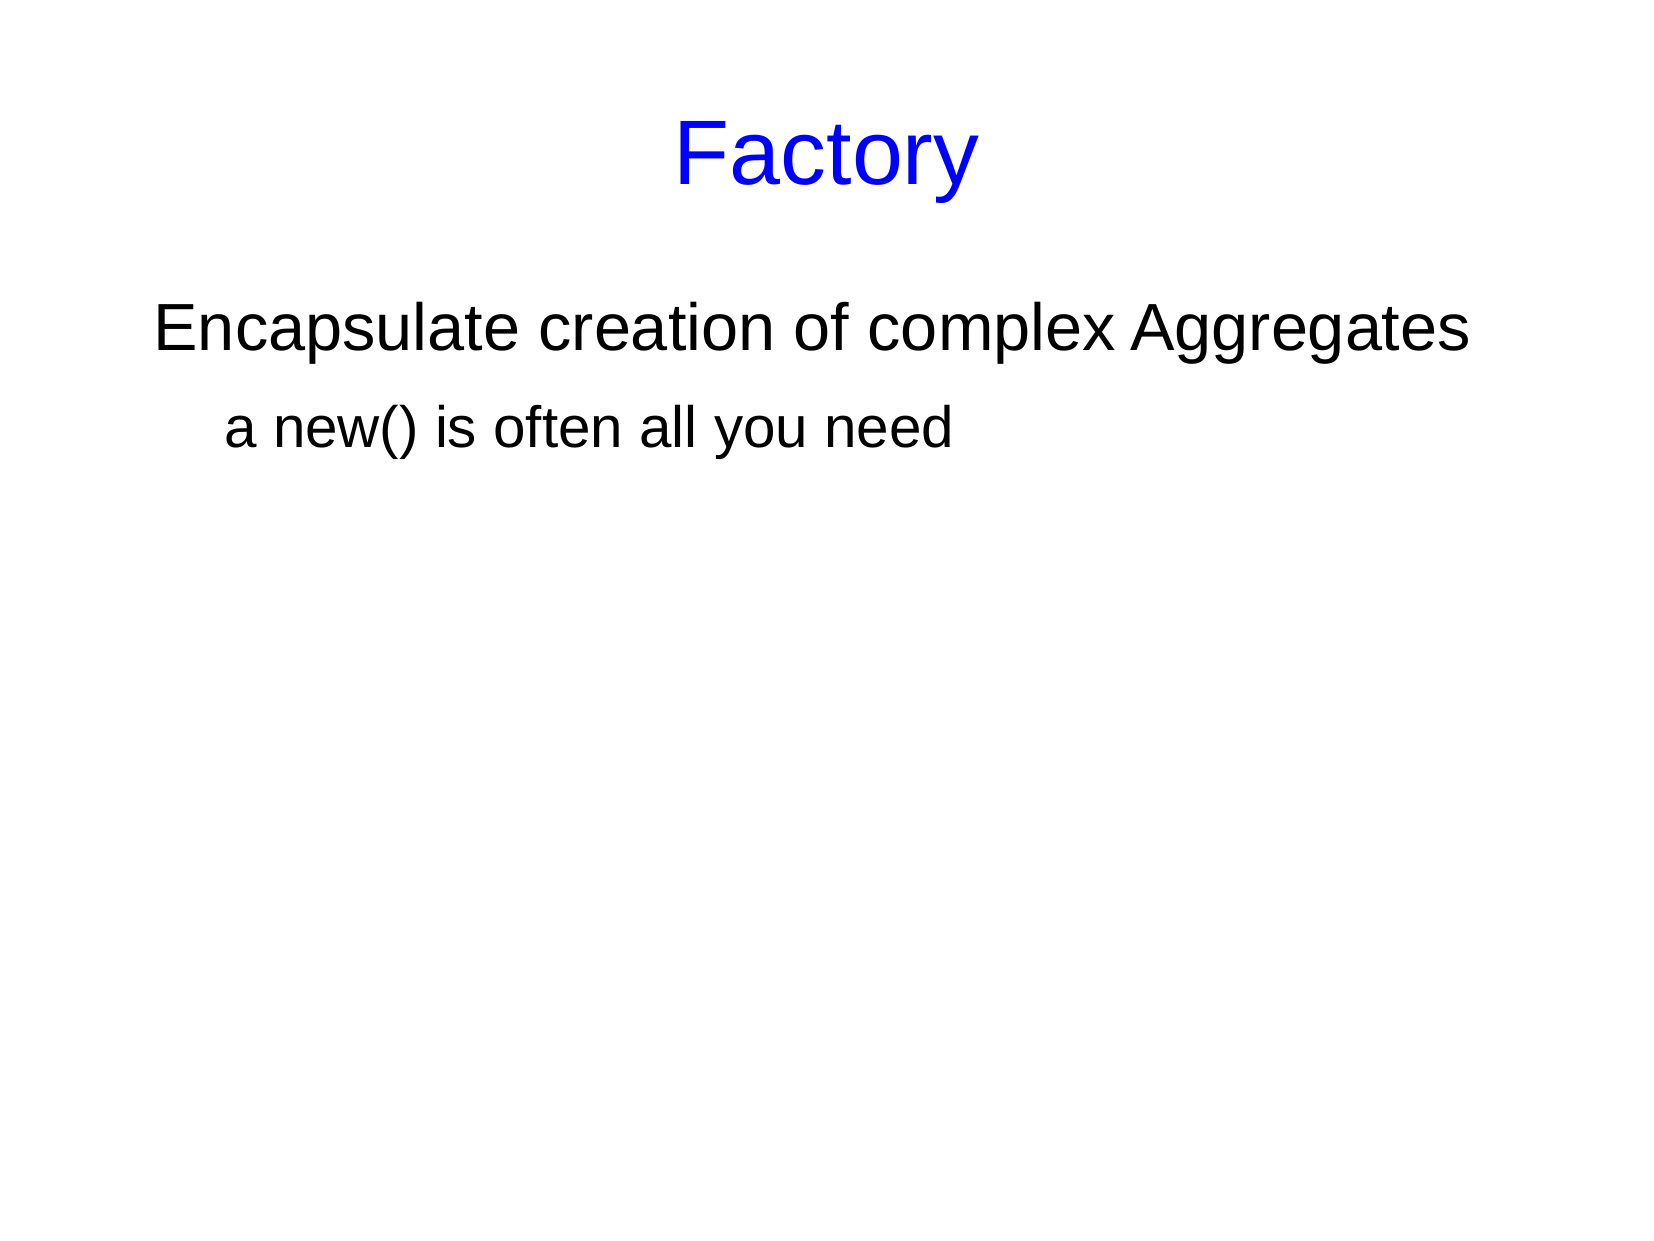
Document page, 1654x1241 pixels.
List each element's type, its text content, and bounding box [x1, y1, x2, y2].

title Factory [82, 56, 1571, 250]
list Encapsulate creation of complex Aggregates a new() is often all you need [82, 290, 1571, 1109]
